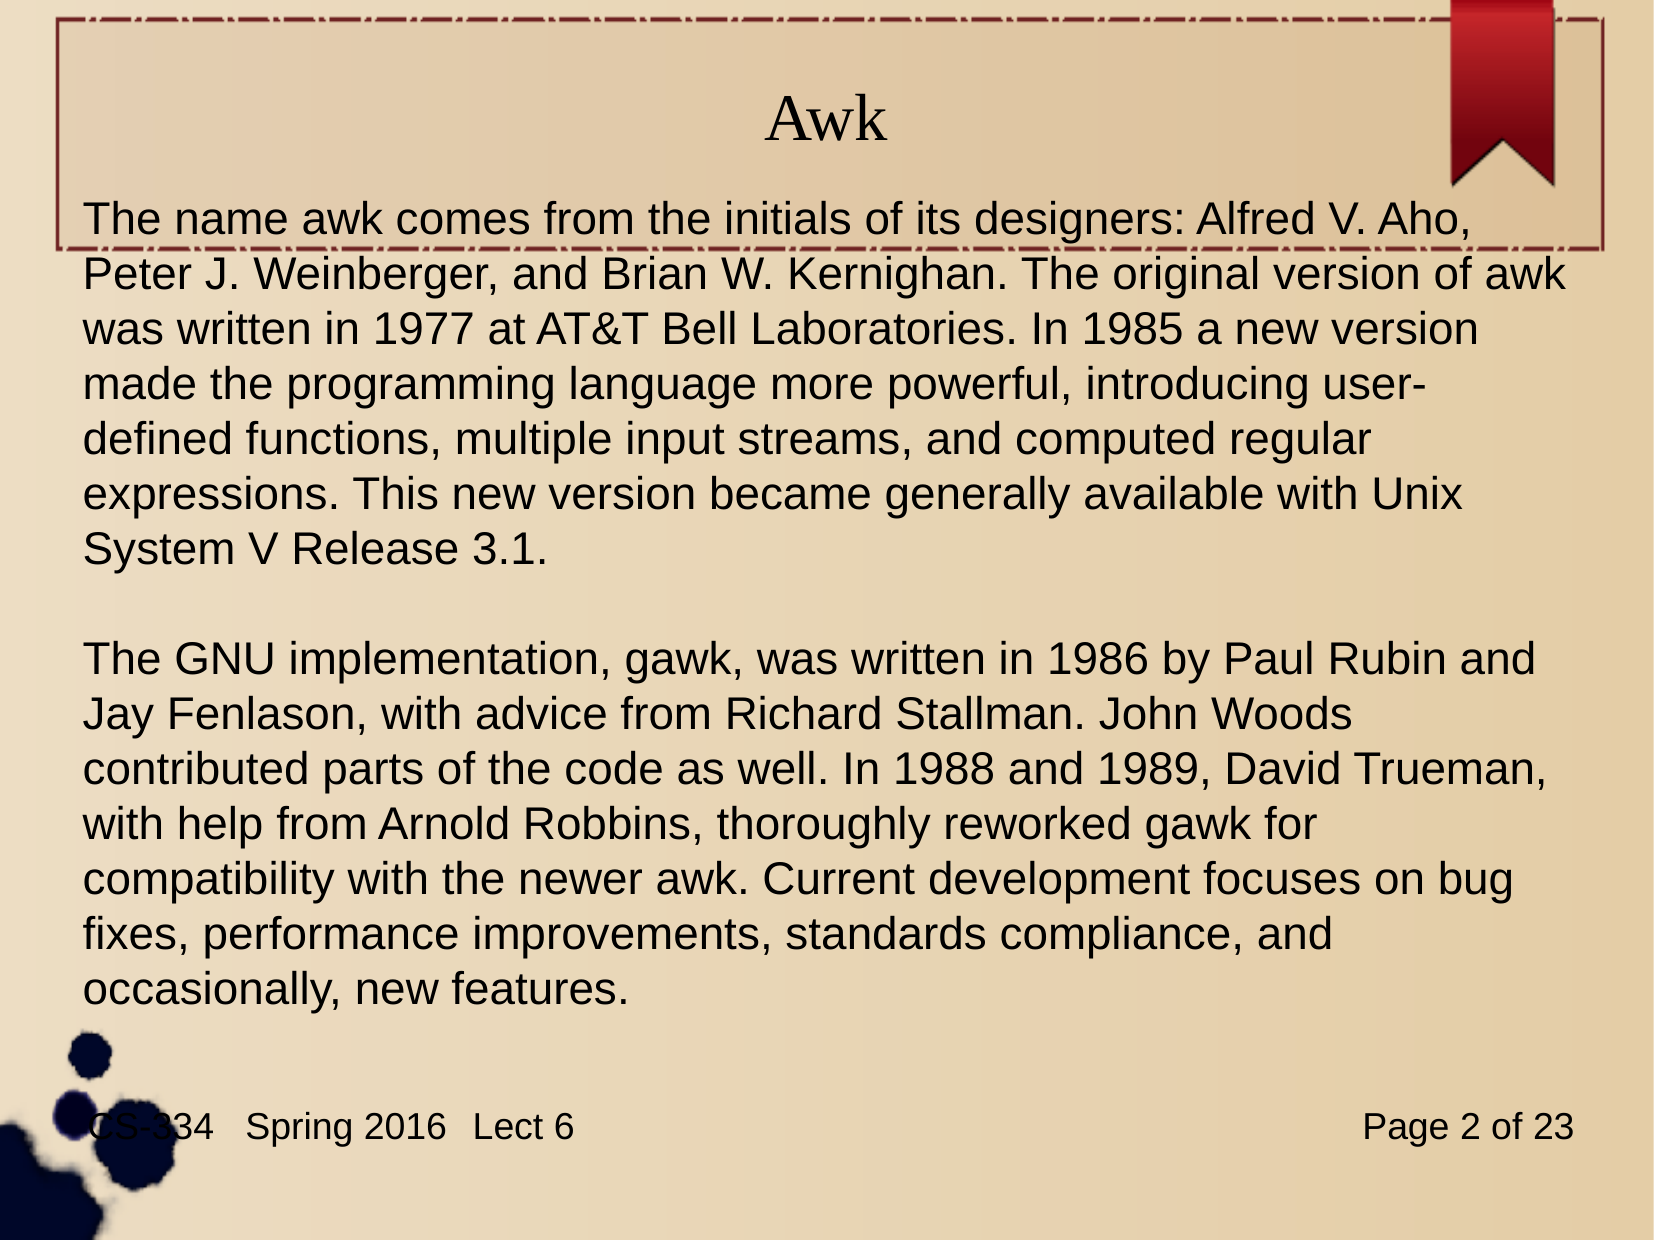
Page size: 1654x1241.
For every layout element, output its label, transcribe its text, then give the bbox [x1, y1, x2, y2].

text_box CS-334 Spring 2016 Lect 6 Page <number> of 23 [6, 1095, 1654, 1165]
text_box The name awk comes from the initials of its designers: Alfred V. Aho, Peter J. Weinberger, and Brian W. Kernighan. The original version of awk was written in 1977 at AT&T Bell Laboratories. In 1985 a new version made the programming language more powerful, introducing user-defined functions, multiple input streams, and computed regular expressions. This new version became generally available with Unix System V Release 3.1. The GNU implementation, gawk, was written in 1986 by Paul Rubin and Jay Fenlason, with advice from Richard Stallman. John Woods contributed parts of the code as well. In 1988 and 1989, David Trueman, with help from Arnold Robbins, thoroughly reworked gawk for compatibility with the newer awk. Current development focuses on bug fixes, performance improvements, standards compliance, and occasionally, new features. [82, 156, 1571, 1095]
text_box Awk [82, 47, 1571, 156]
picture [0, 0, 1654, 1240]
